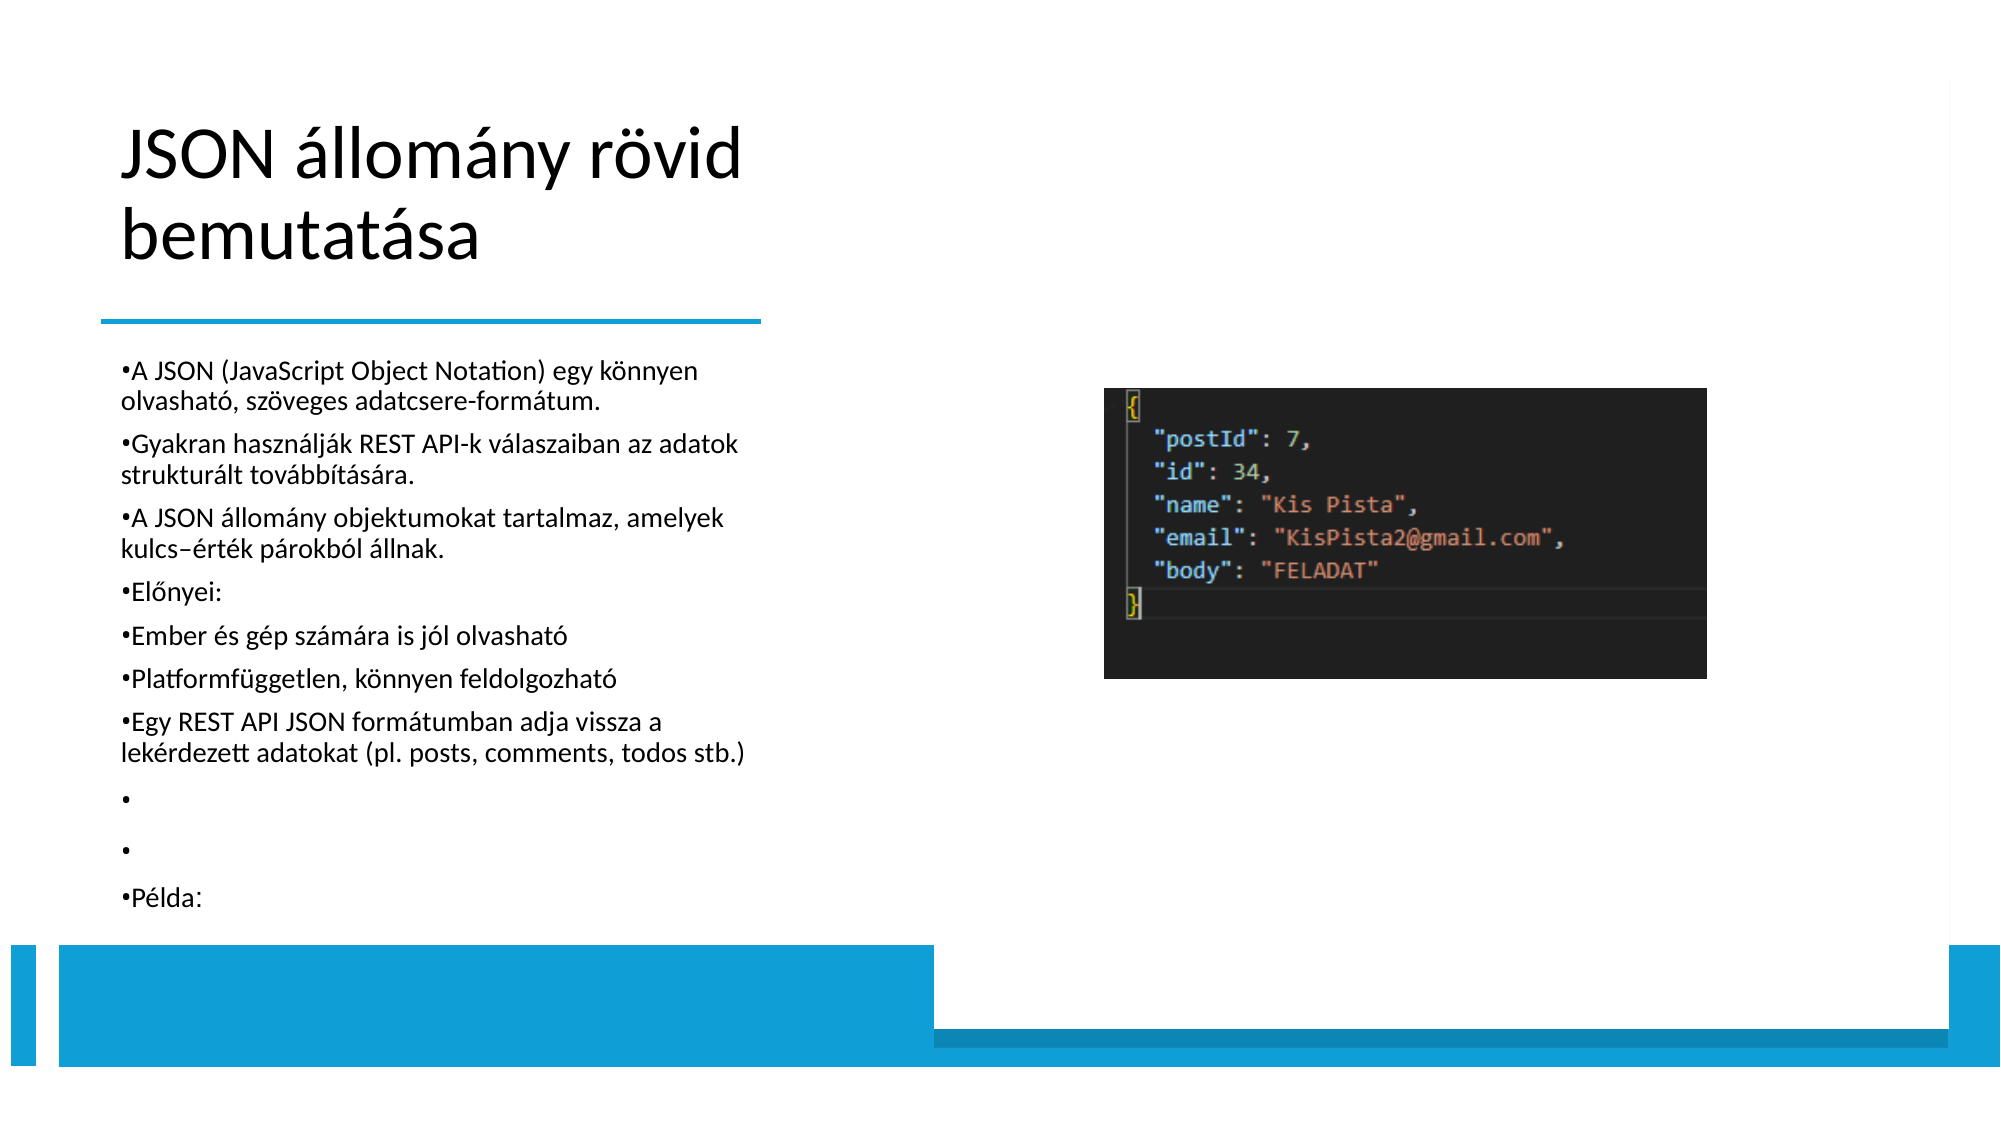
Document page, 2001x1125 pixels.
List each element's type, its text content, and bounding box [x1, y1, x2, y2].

list A JSON (JavaScript Object Notation) egy könnyen olvasható, szöveges adatcsere-formátum. Gyakran használják REST API-k válaszaiban az adatok strukturált továbbítására. A JSON állomány objektumokat tartalmaz, amelyek kulcs–érték párokból állnak. Előnyei: Ember és gép számára is jól olvasható Platformfüggetlen, könnyen feldolgozható Egy REST API JSON formátumban adja vissza a lekérdezett adatokat (pl. posts, comments, todos stb.) Példa: [105, 346, 809, 923]
title JSON állomány rövid bemutatása [105, 86, 809, 284]
text_box [0, 0, 2000, 1125]
picture [1104, 388, 1707, 679]
